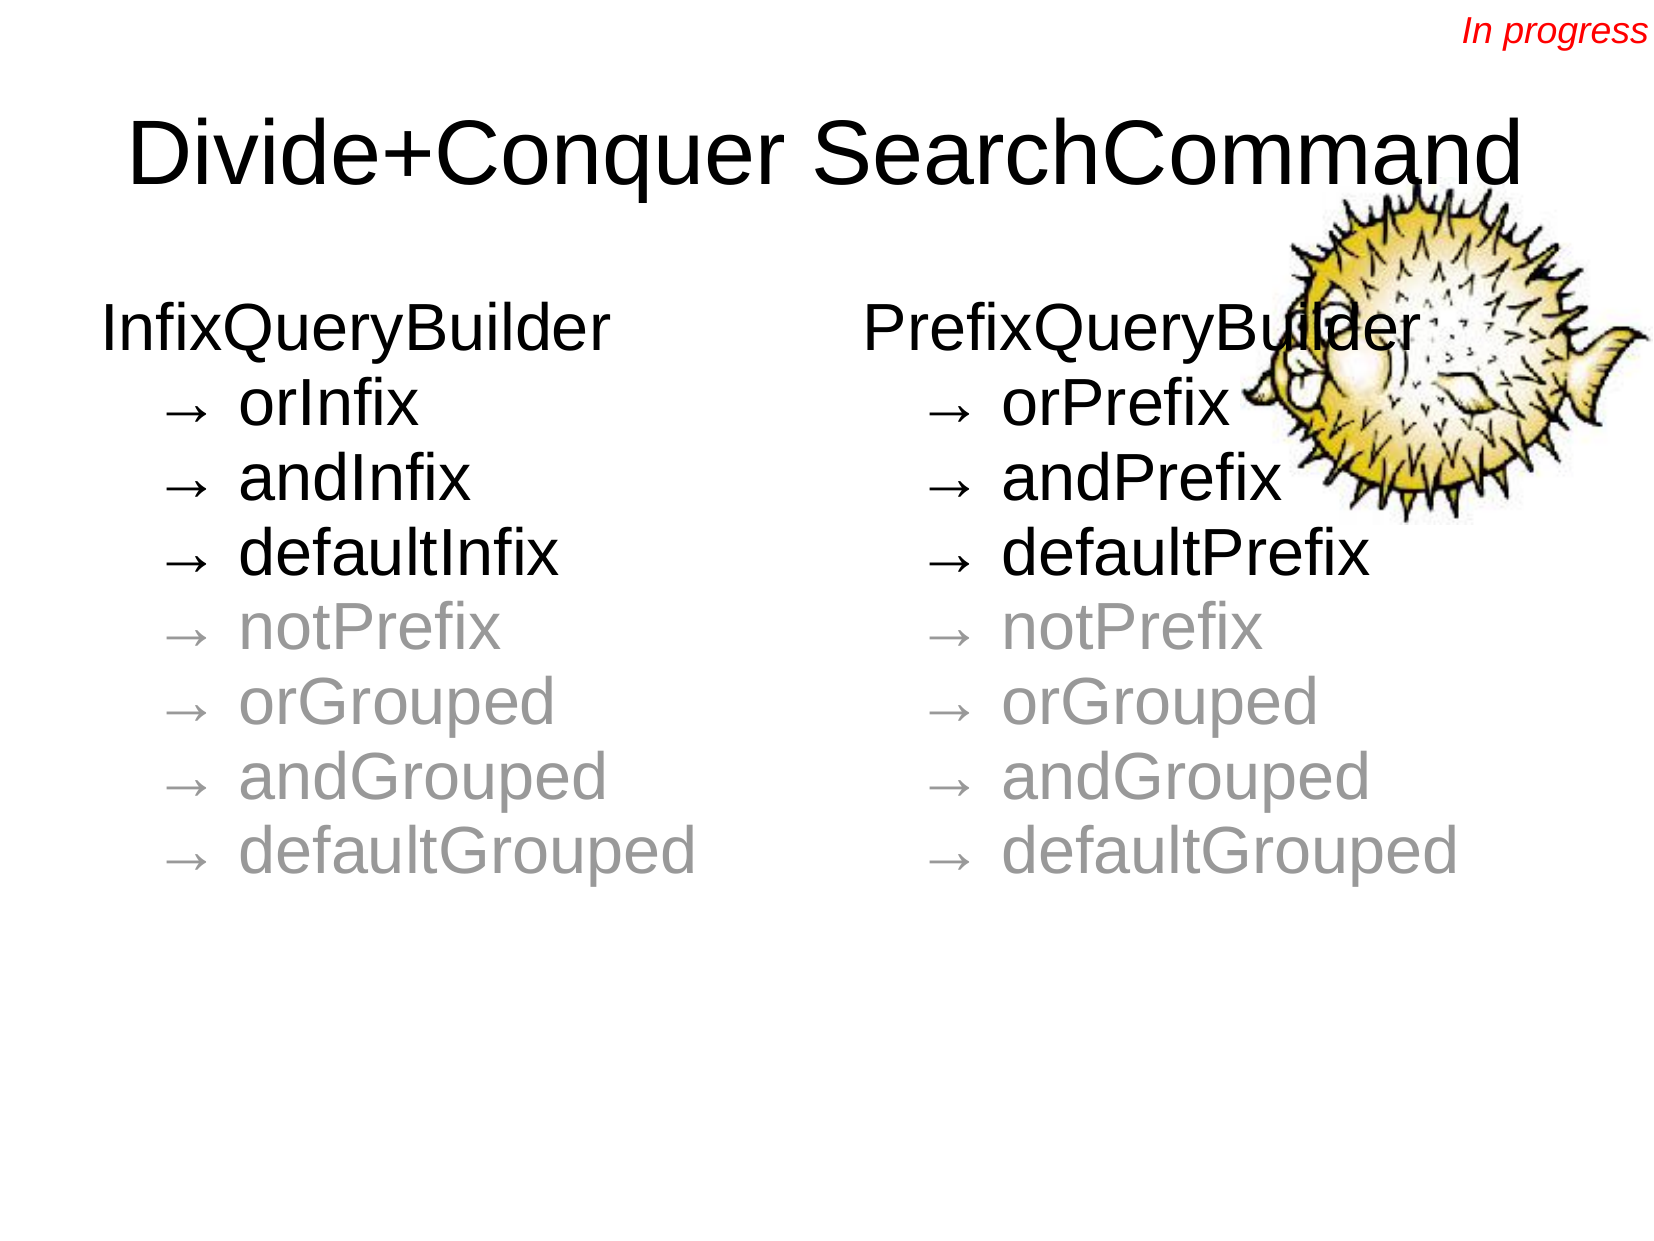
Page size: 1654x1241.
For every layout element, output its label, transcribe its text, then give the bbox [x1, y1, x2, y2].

picture [1240, 177, 1653, 526]
list InfixQueryBuilder → orInfix → andInfix → defaultInfix → notPrefix → orGrouped → andGrouped → defaultGrouped [82, 290, 809, 1109]
list PrefixQueryBuilder → orPrefix → andPrefix → defaultPrefix → notPrefix → orGrouped → andGrouped → defaultGrouped [845, 290, 1572, 1094]
title Divide+Conquer SearchCommand [82, 49, 1571, 257]
text_box In progress [1446, 2, 1654, 60]
